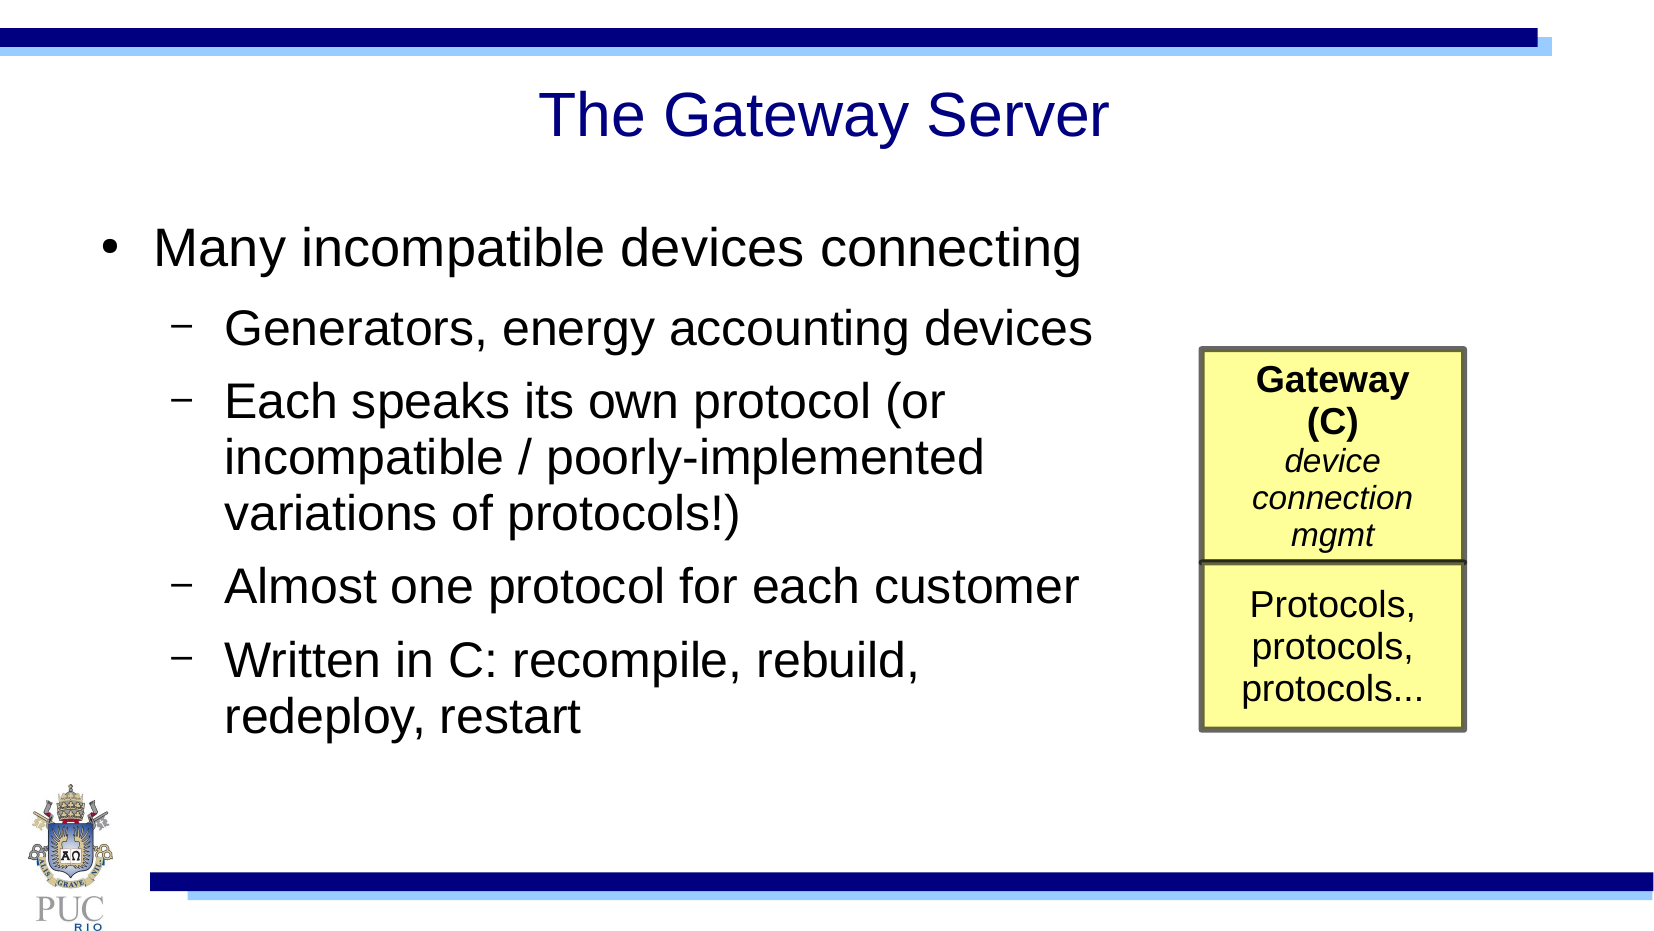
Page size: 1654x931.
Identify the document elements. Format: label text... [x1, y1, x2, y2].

text_box Protocols, protocols, protocols... [1201, 562, 1465, 730]
list Many incompatible devices connecting Generators, energy accounting devices Each speaks its own protocol (or incompatible / poorly-implemented variations of protocols!) Almost one protocol for each customer Written in C: recompile, rebuild, redeploy, restart [82, 217, 1126, 794]
picture [28, 784, 113, 931]
text_box Gateway (C) device connection mgmt [1201, 349, 1465, 562]
title The Gateway Server [37, 37, 1613, 193]
